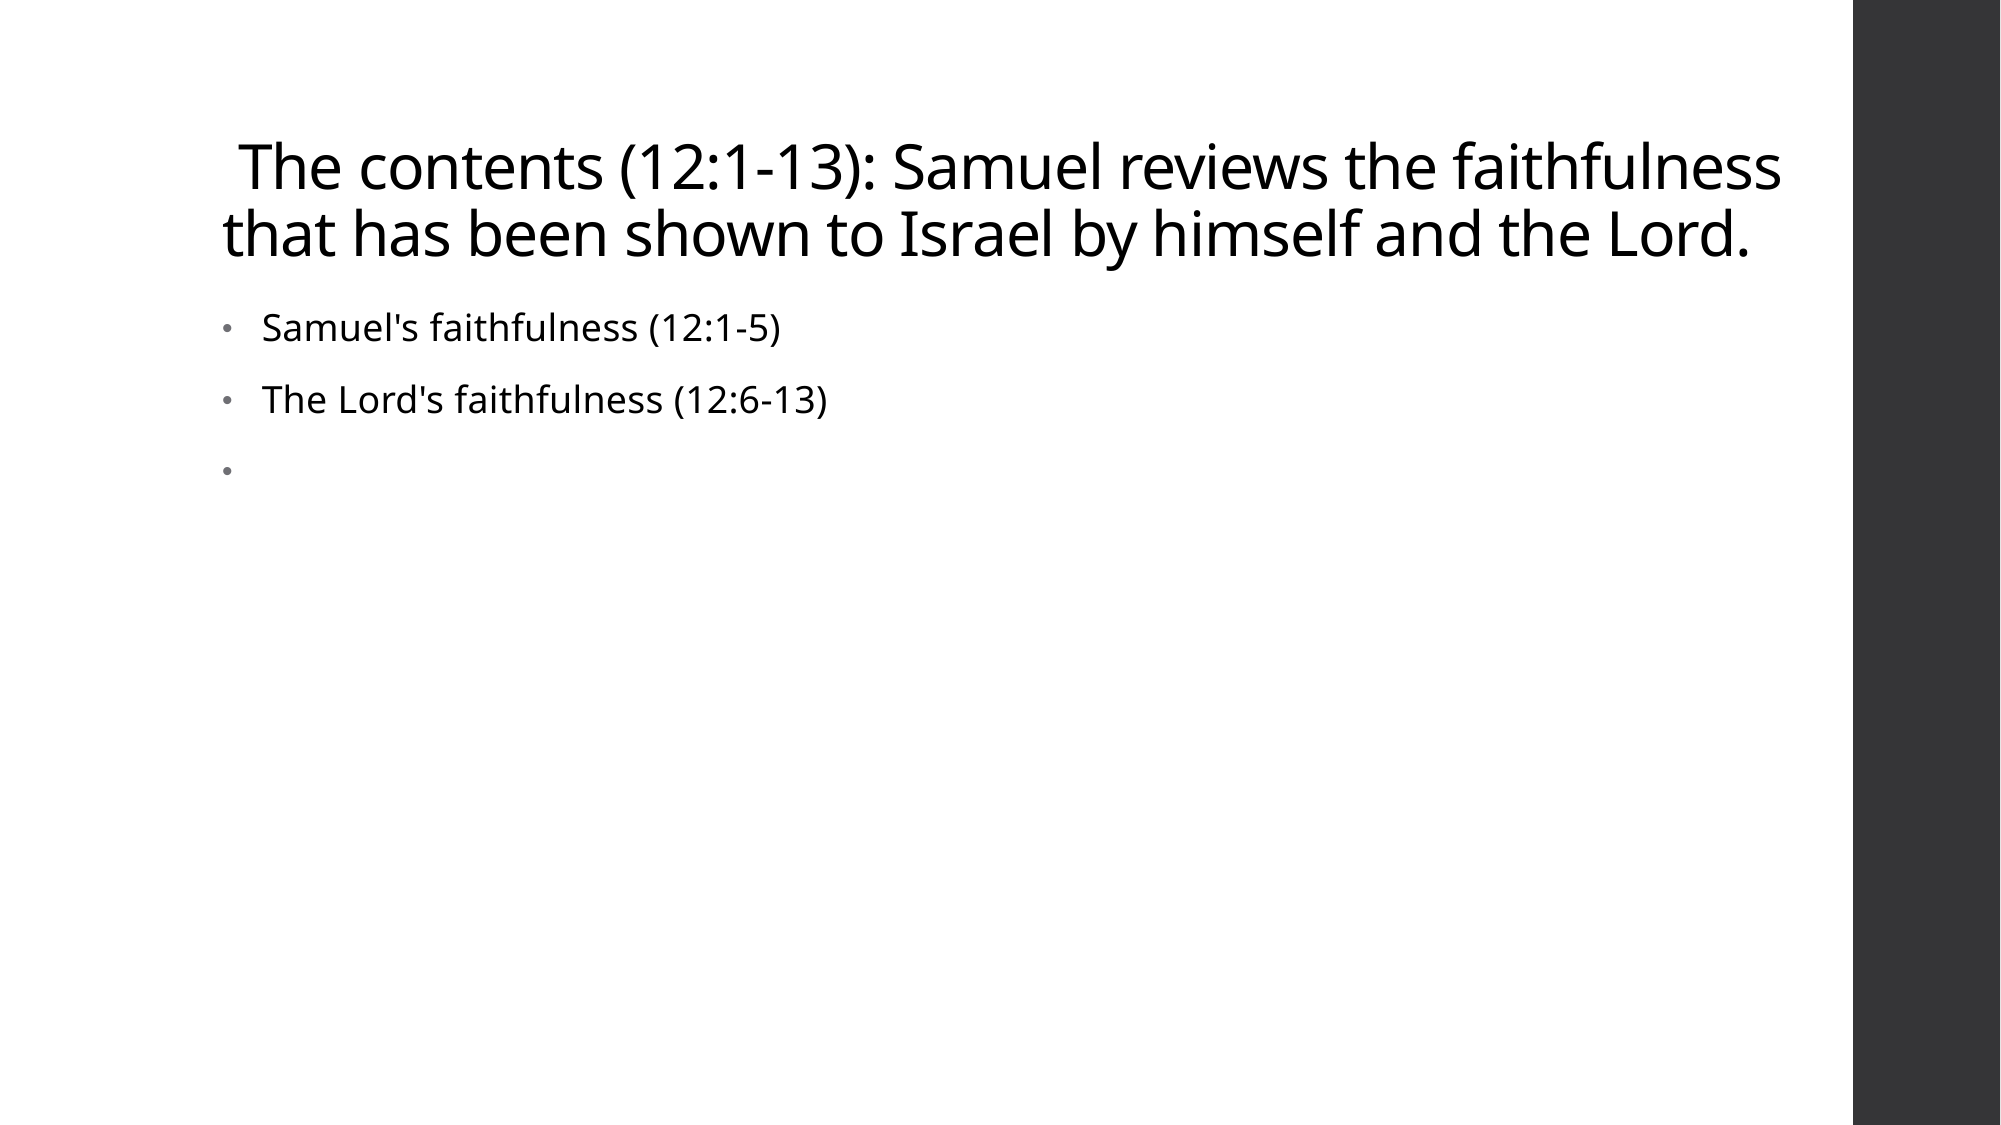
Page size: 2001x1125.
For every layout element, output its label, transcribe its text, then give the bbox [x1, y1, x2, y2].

title The contents (12:1-13): Samuel reviews the faithfulness that has been shown to Israel by himself and the Lord. [206, 60, 1797, 278]
list Samuel's faithfulness (12:1-5) The Lord's faithfulness (12:6-13) [206, 299, 1617, 1014]
